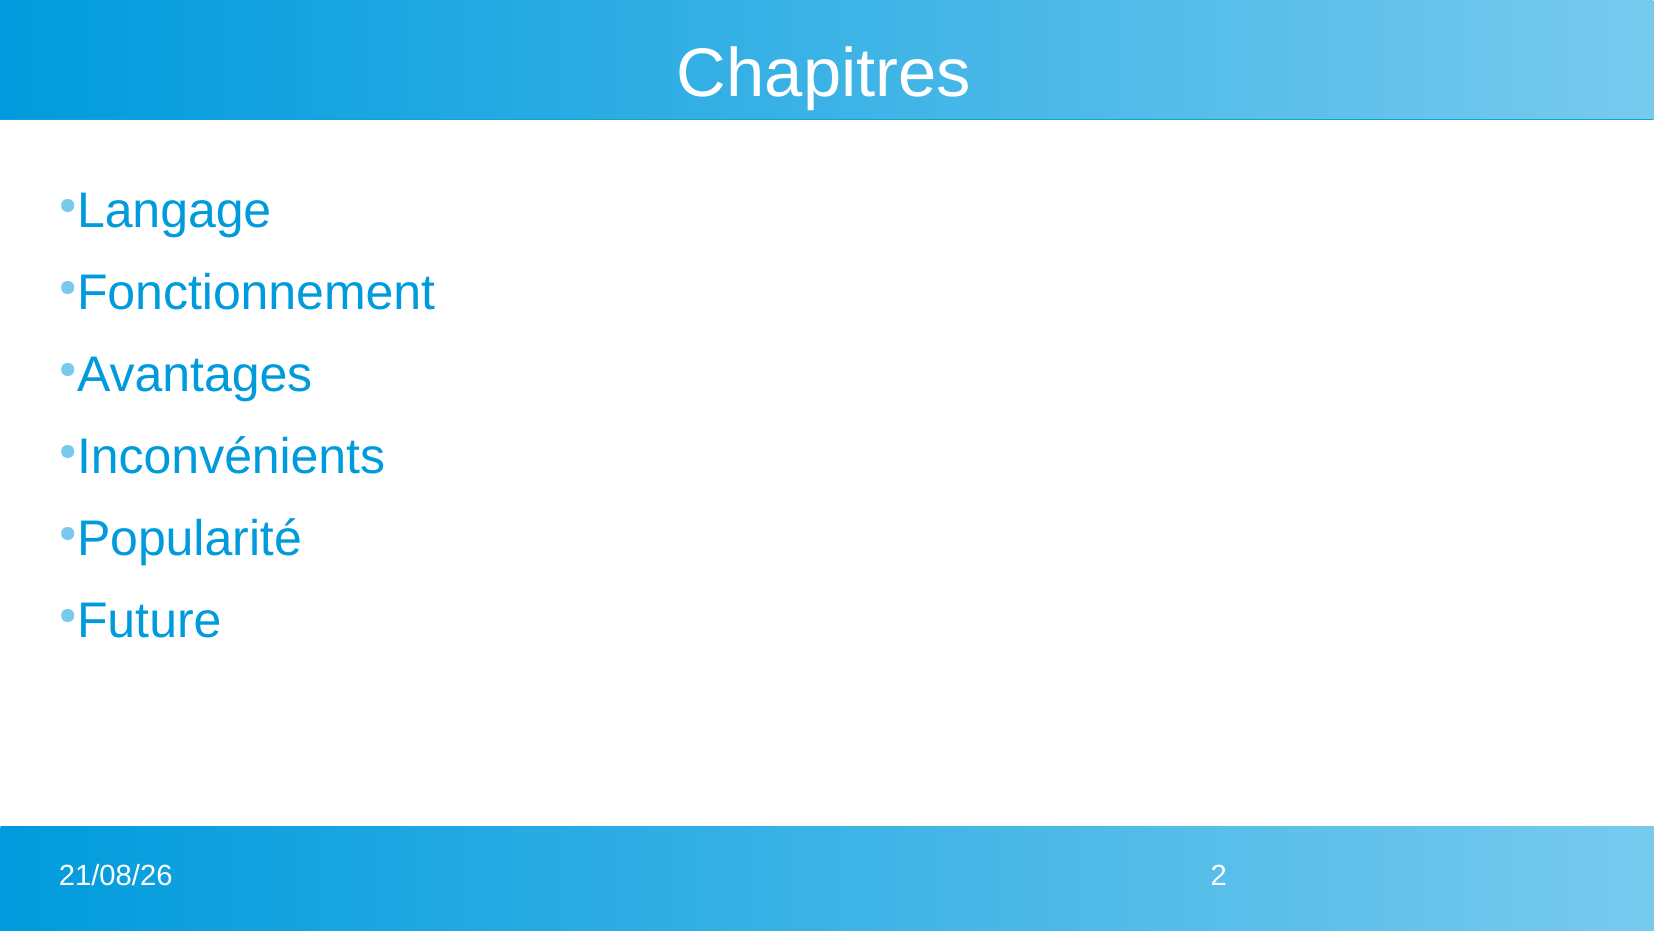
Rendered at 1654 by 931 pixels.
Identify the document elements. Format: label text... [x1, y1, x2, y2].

list Langage Fonctionnement Avantages Inconvénients Popularité Future [59, 177, 1595, 768]
text_box [1210, 856, 1595, 916]
text_box [59, 856, 443, 916]
title Chapitres [59, 29, 1595, 108]
